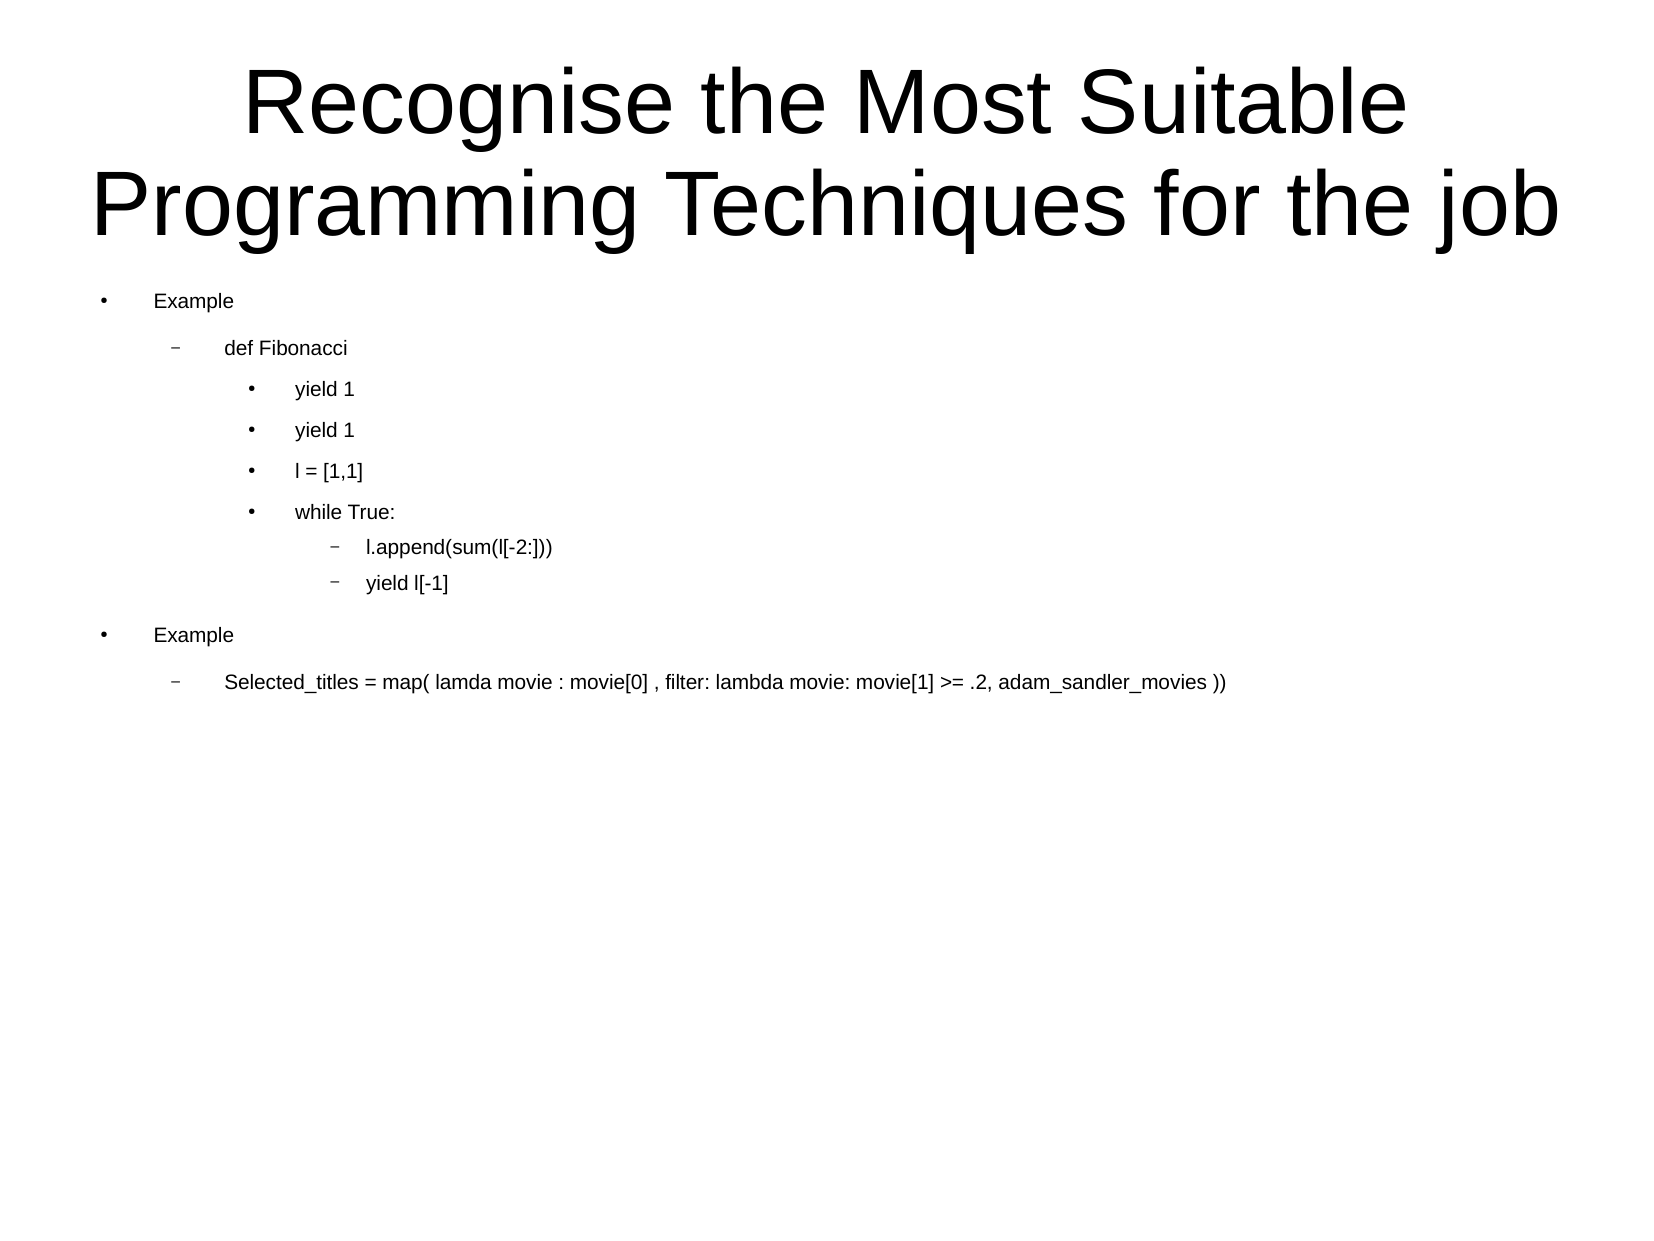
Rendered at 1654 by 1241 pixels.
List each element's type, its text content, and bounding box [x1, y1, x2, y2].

list Example def Fibonacci yield 1 yield 1 l = [1,1] while True: l.append(sum(l[-2:])) yield l[-1] Example Selected_titles = map( lamda movie : movie[0] , filter: lambda movie: movie[1] >= .2, adam_sandler_movies )) [82, 290, 1571, 1229]
title Recognise the Most Suitable Programming Techniques for the job [82, 49, 1571, 257]
